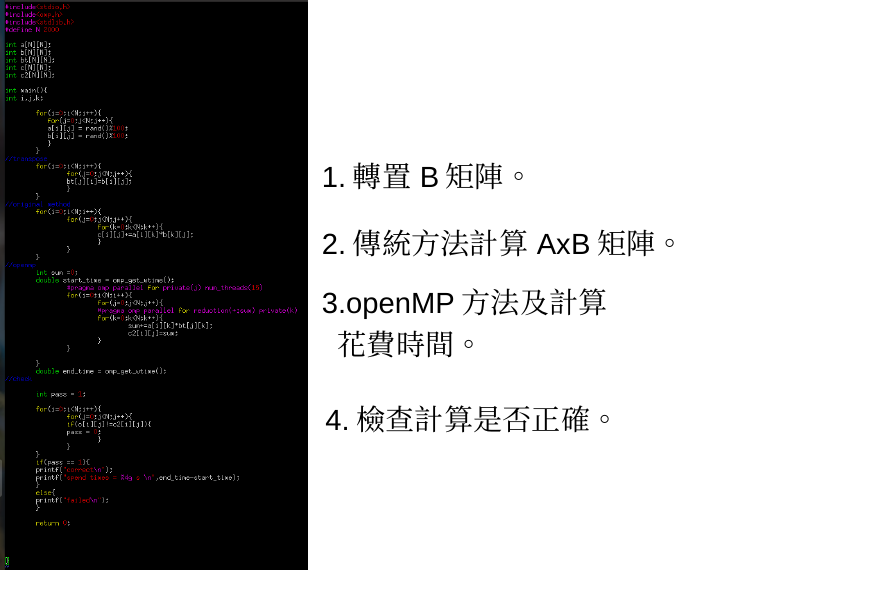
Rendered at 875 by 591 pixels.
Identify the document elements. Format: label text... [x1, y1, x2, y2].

picture [0, 0, 308, 570]
text_box 1.轉置B矩陣。 [307, 146, 579, 213]
text_box 4.檢查計算是否正確。 [310, 389, 635, 447]
text_box 2.傳統方法計算AxB矩陣。 [307, 213, 733, 355]
text_box 3.openMP方法及計算 花費時間。 [307, 272, 662, 414]
